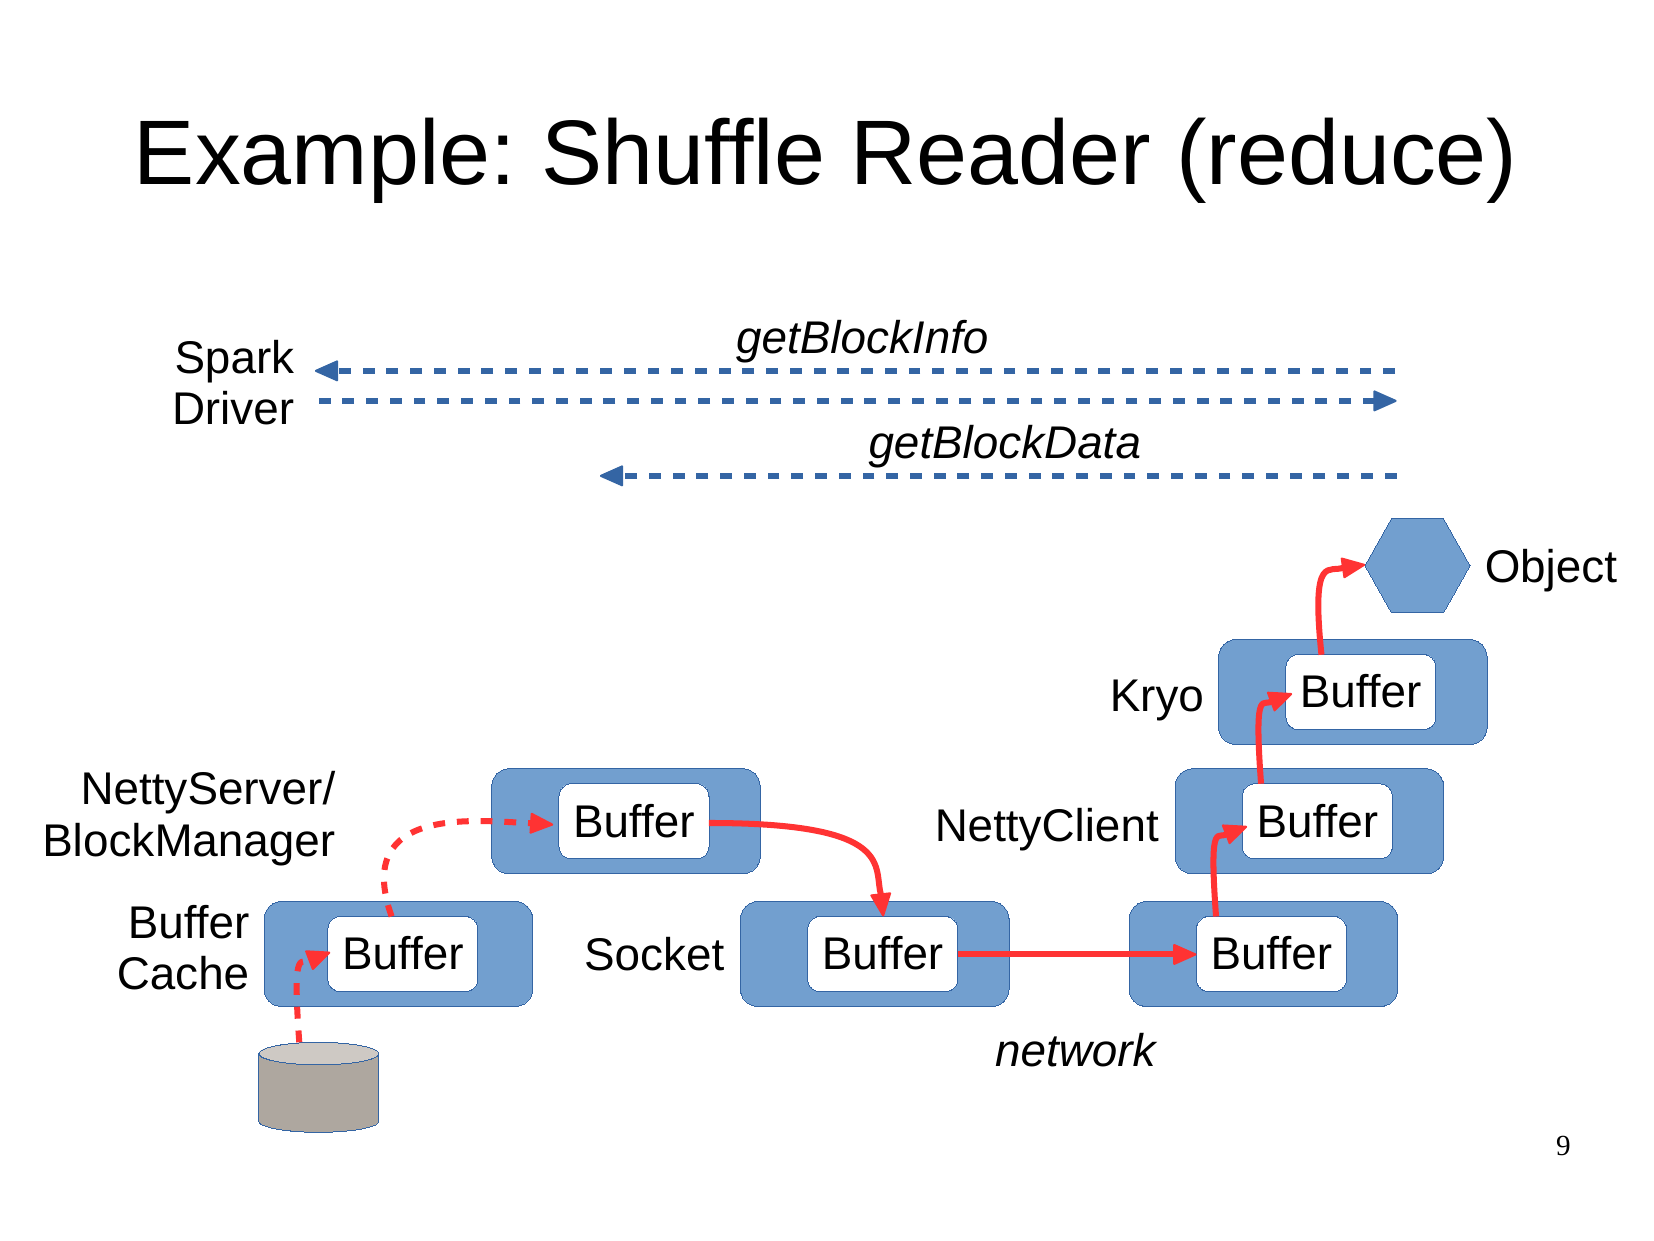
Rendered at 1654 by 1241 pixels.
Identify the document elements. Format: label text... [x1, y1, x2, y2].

text_box [1218, 639, 1318, 745]
text_box [1175, 768, 1257, 874]
text_box Buffer [558, 783, 710, 859]
text_box Object [1470, 533, 1654, 601]
text_box Kryo [843, 662, 1219, 729]
text_box [885, 901, 1010, 951]
text_box Buffer [1196, 916, 1347, 992]
title Example: Shuffle Reader (reduce) [82, 49, 1571, 257]
text_box [1365, 518, 1470, 613]
text_box NettyServer/ BlockManager [0, 755, 351, 874]
text_box NettyClient [798, 792, 1174, 859]
text_box Spark Driver [3, 324, 310, 442]
text_box getBlockInfo [330, 304, 1396, 371]
text_box [1129, 901, 1398, 1007]
text_box Socket [433, 921, 740, 988]
text_box [491, 768, 761, 874]
text_box Buffer Cache [0, 889, 265, 1007]
text_box network [795, 1017, 1171, 1084]
text_box [258, 1054, 379, 1133]
text_box [1262, 639, 1488, 745]
text_box [1217, 768, 1444, 874]
text_box Buffer [327, 916, 475, 992]
text_box [265, 901, 533, 1007]
text_box Buffer [807, 916, 958, 992]
text_box Buffer [1242, 783, 1393, 859]
text_box [1129, 901, 1212, 953]
text_box Buffer [1285, 654, 1436, 730]
text_box [740, 901, 1010, 1007]
text_box getBlockData [615, 409, 1396, 476]
